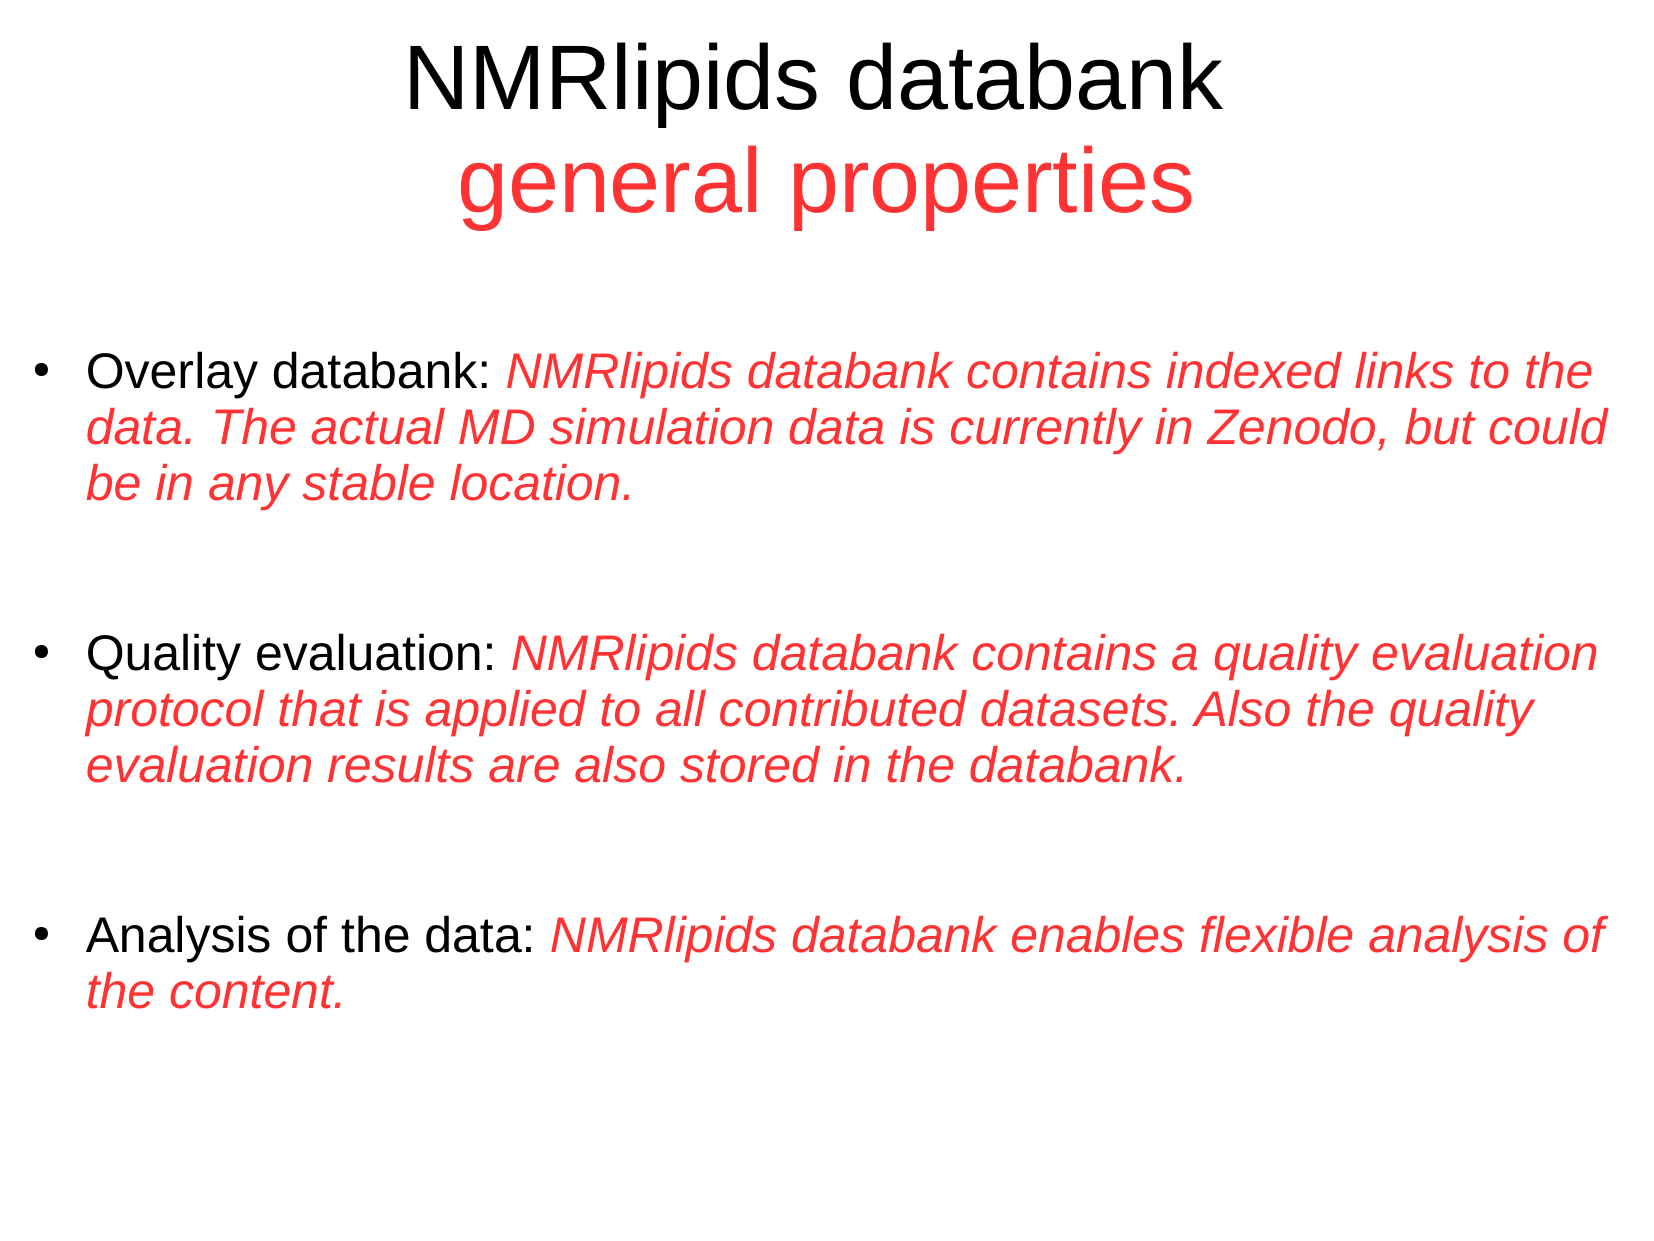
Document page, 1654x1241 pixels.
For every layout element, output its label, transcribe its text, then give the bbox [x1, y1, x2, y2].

title NMRlipids databank general properties [82, 25, 1571, 233]
list Overlay databank: NMRlipids databank contains indexed links to the data. The actual MD simulation data is currently in Zenodo, but could be in any stable location. Quality evaluation: NMRlipids databank contains a quality evaluation protocol that is applied to all contributed datasets. Also the quality evaluation results are also stored in the databank. Analysis of the data: NMRlipids databank enables flexible analysis of the content. [15, 343, 1651, 1063]
